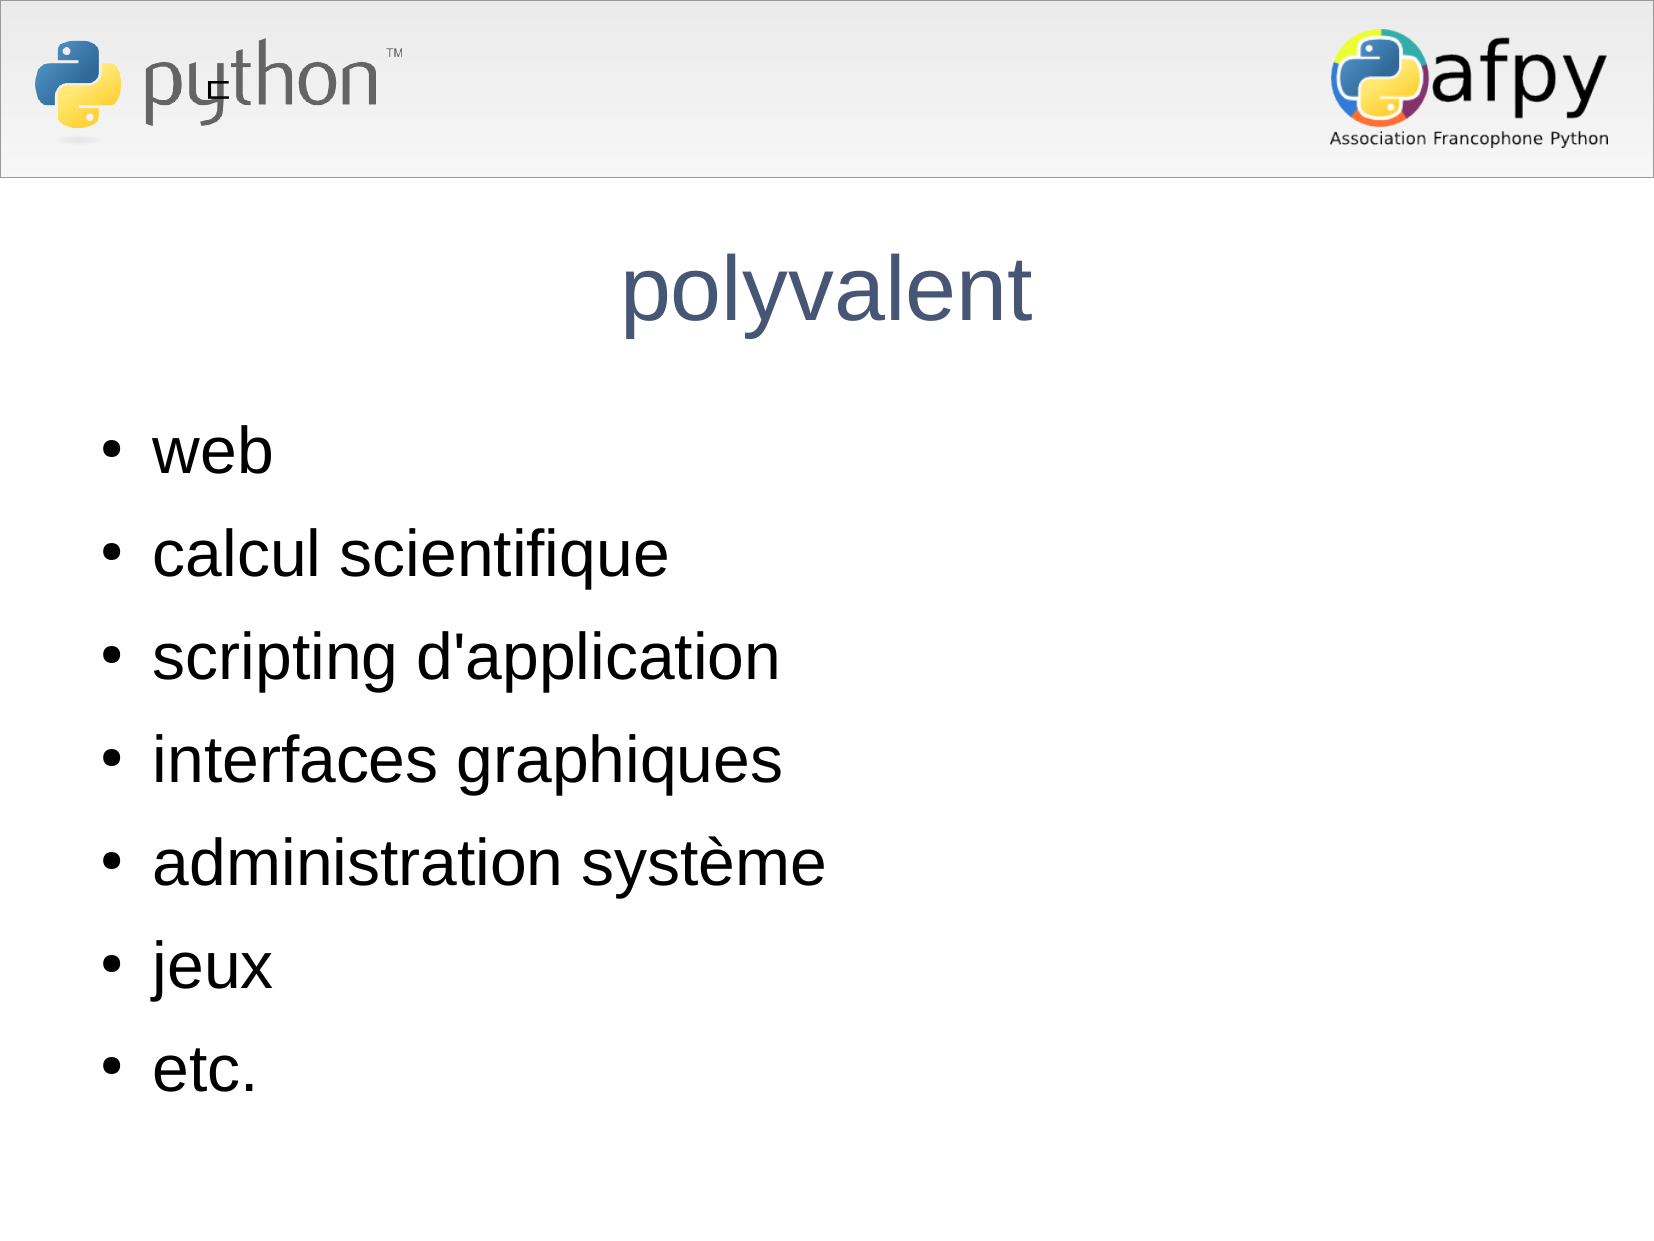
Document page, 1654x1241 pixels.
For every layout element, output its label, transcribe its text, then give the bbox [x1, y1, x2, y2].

list web calcul scientifique scripting d'application interfaces graphiques administration système jeux etc. [82, 413, 1571, 1109]
picture [35, 38, 402, 145]
title polyvalent [82, 192, 1571, 385]
picture [1330, 29, 1608, 148]
